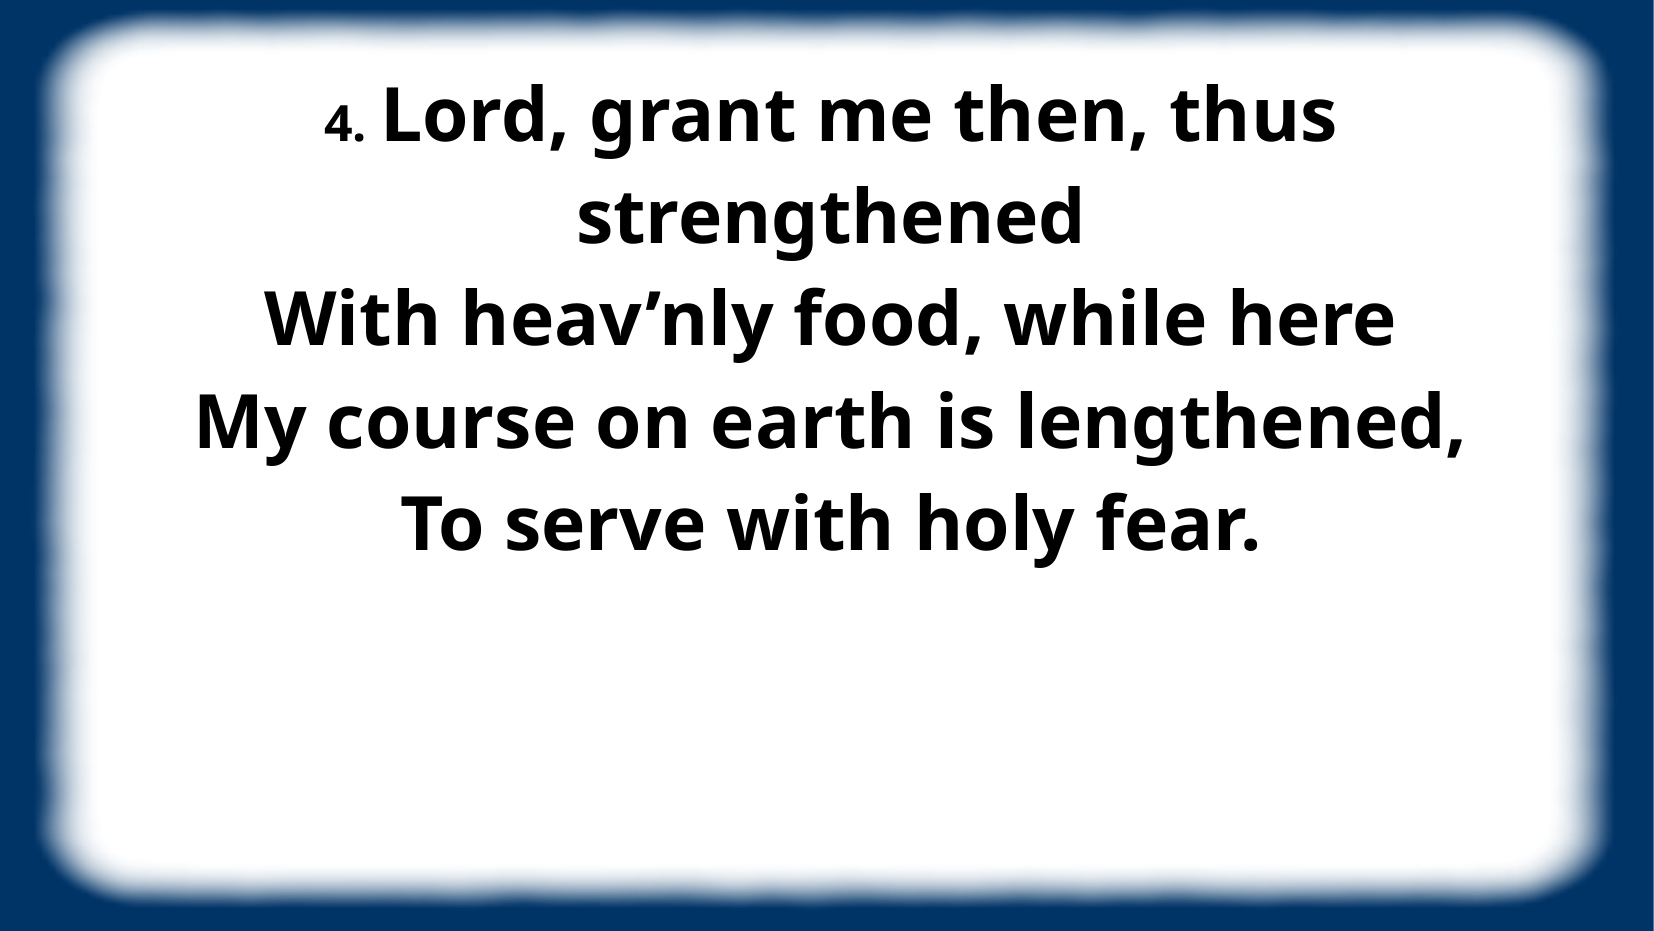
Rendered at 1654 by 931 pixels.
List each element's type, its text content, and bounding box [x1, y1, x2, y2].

text_box 4. Lord, grant me then, thus strengthened With heav’nly food, while here My course on earth is lengthened, To serve with holy fear. [88, 53, 1574, 489]
picture [0, 0, 1654, 931]
